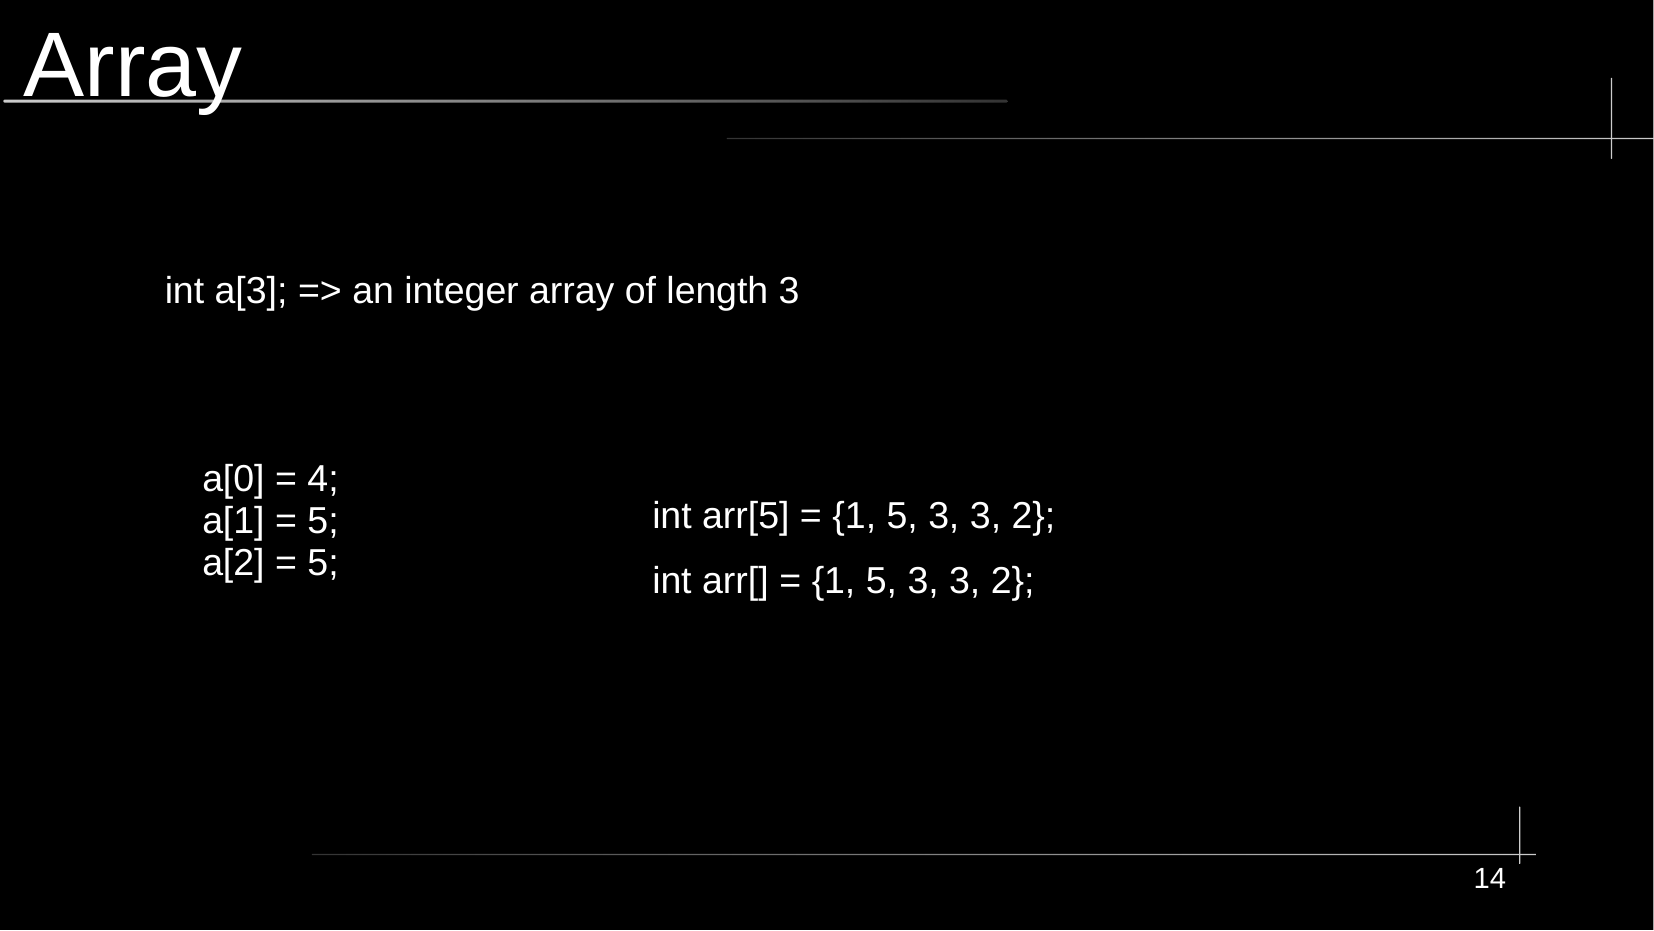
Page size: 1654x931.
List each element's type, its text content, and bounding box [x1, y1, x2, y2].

title Array [23, 11, 1589, 119]
text_box int a[3]; => an integer array of length 3 [150, 262, 816, 320]
text_box int arr[5] = {1, 5, 3, 3, 2}; [637, 487, 1071, 545]
text_box int arr[] = {1, 5, 3, 3, 2}; [637, 552, 1050, 610]
text_box a[0] = 4; a[1] = 5; a[2] = 5; [187, 450, 365, 591]
